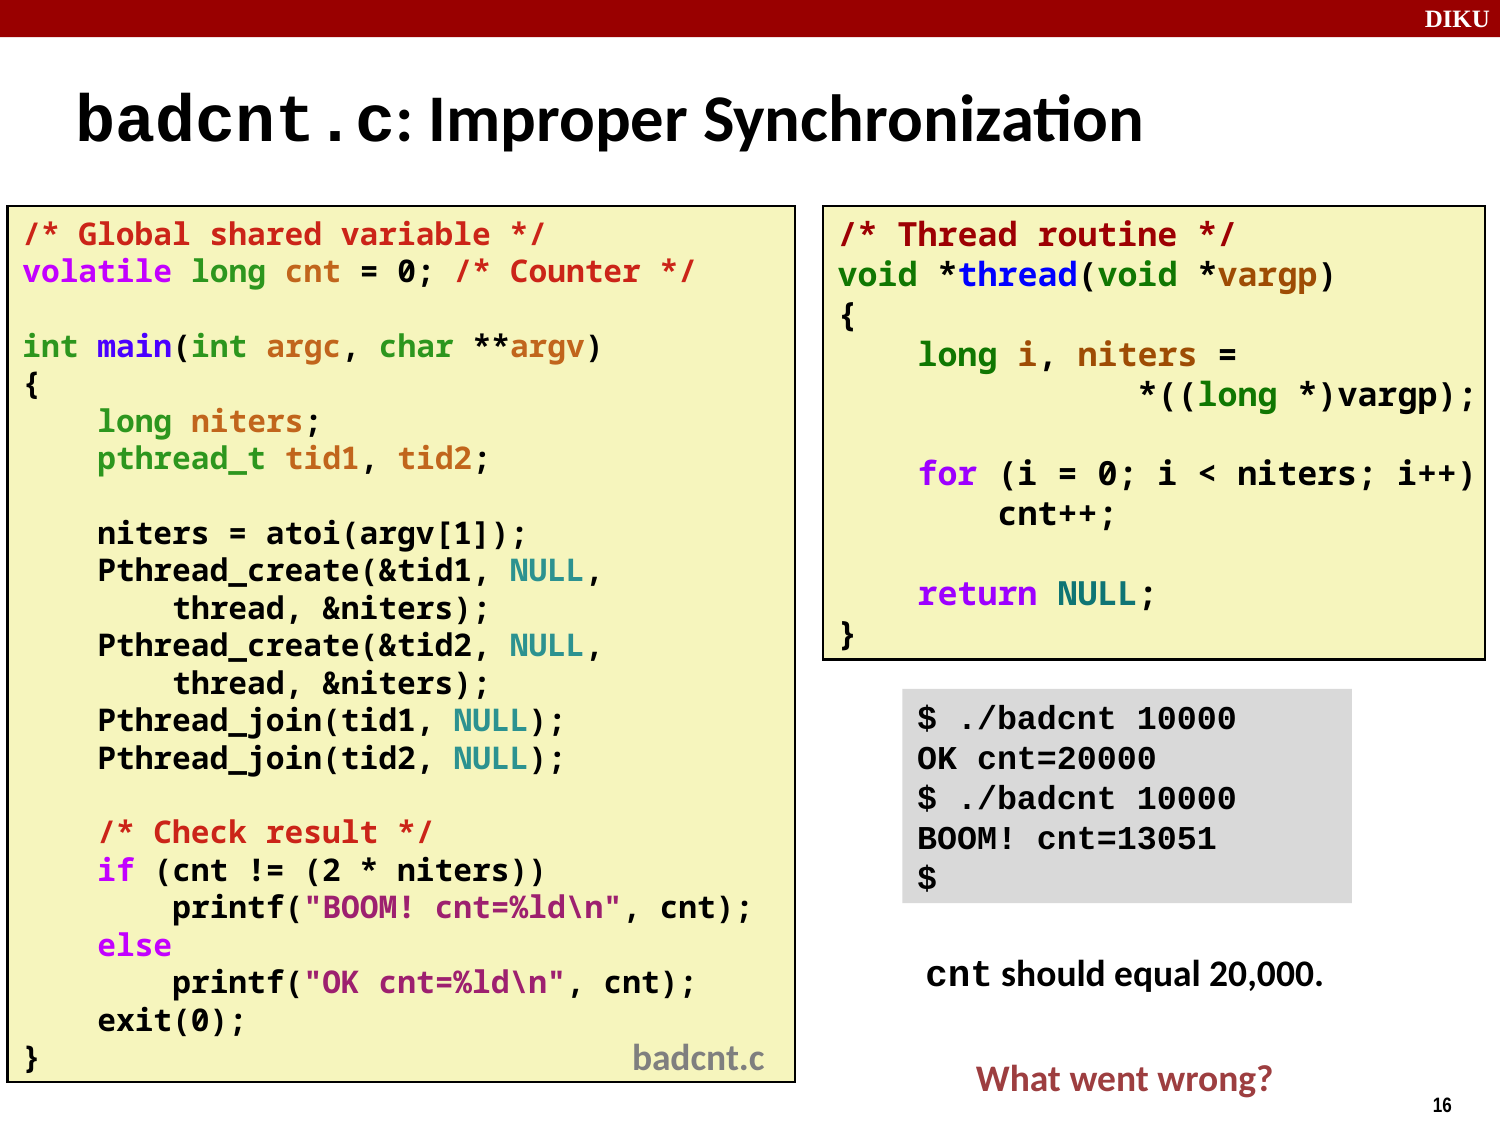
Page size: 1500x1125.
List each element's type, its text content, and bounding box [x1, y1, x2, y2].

text_box /* Thread routine */ void *thread(void *vargp) { long i, niters = *((long *)vargp); for (i = 0; i < niters; i++) cnt++; return NULL; } [822, 205, 1486, 660]
text_box /* Global shared variable */ volatile long cnt = 0; /* Counter */ int main(int argc, char **argv) { long niters; pthread_t tid1, tid2; niters = atoi(argv[1]); Pthread_create(&tid1, NULL, thread, &niters); Pthread_create(&tid2, NULL, thread, &niters); Pthread_join(tid1, NULL); Pthread_join(tid2, NULL); /* Check result */ if (cnt != (2 * niters)) printf("BOOM! cnt=%ld\n", cnt); else printf("OK cnt=%ld\n", cnt); exit(0); } [7, 206, 795, 1083]
text_box cnt should equal 20,000. What went wrong? [837, 934, 1413, 1114]
text_box badcnt.c [617, 1025, 780, 1085]
text_box $ ./badcnt 10000 OK cnt=20000 $ ./badcnt 10000 BOOM! cnt=13051 $ [902, 688, 1352, 904]
text_box badcnt.c: Improper Synchronization [60, 24, 1500, 205]
